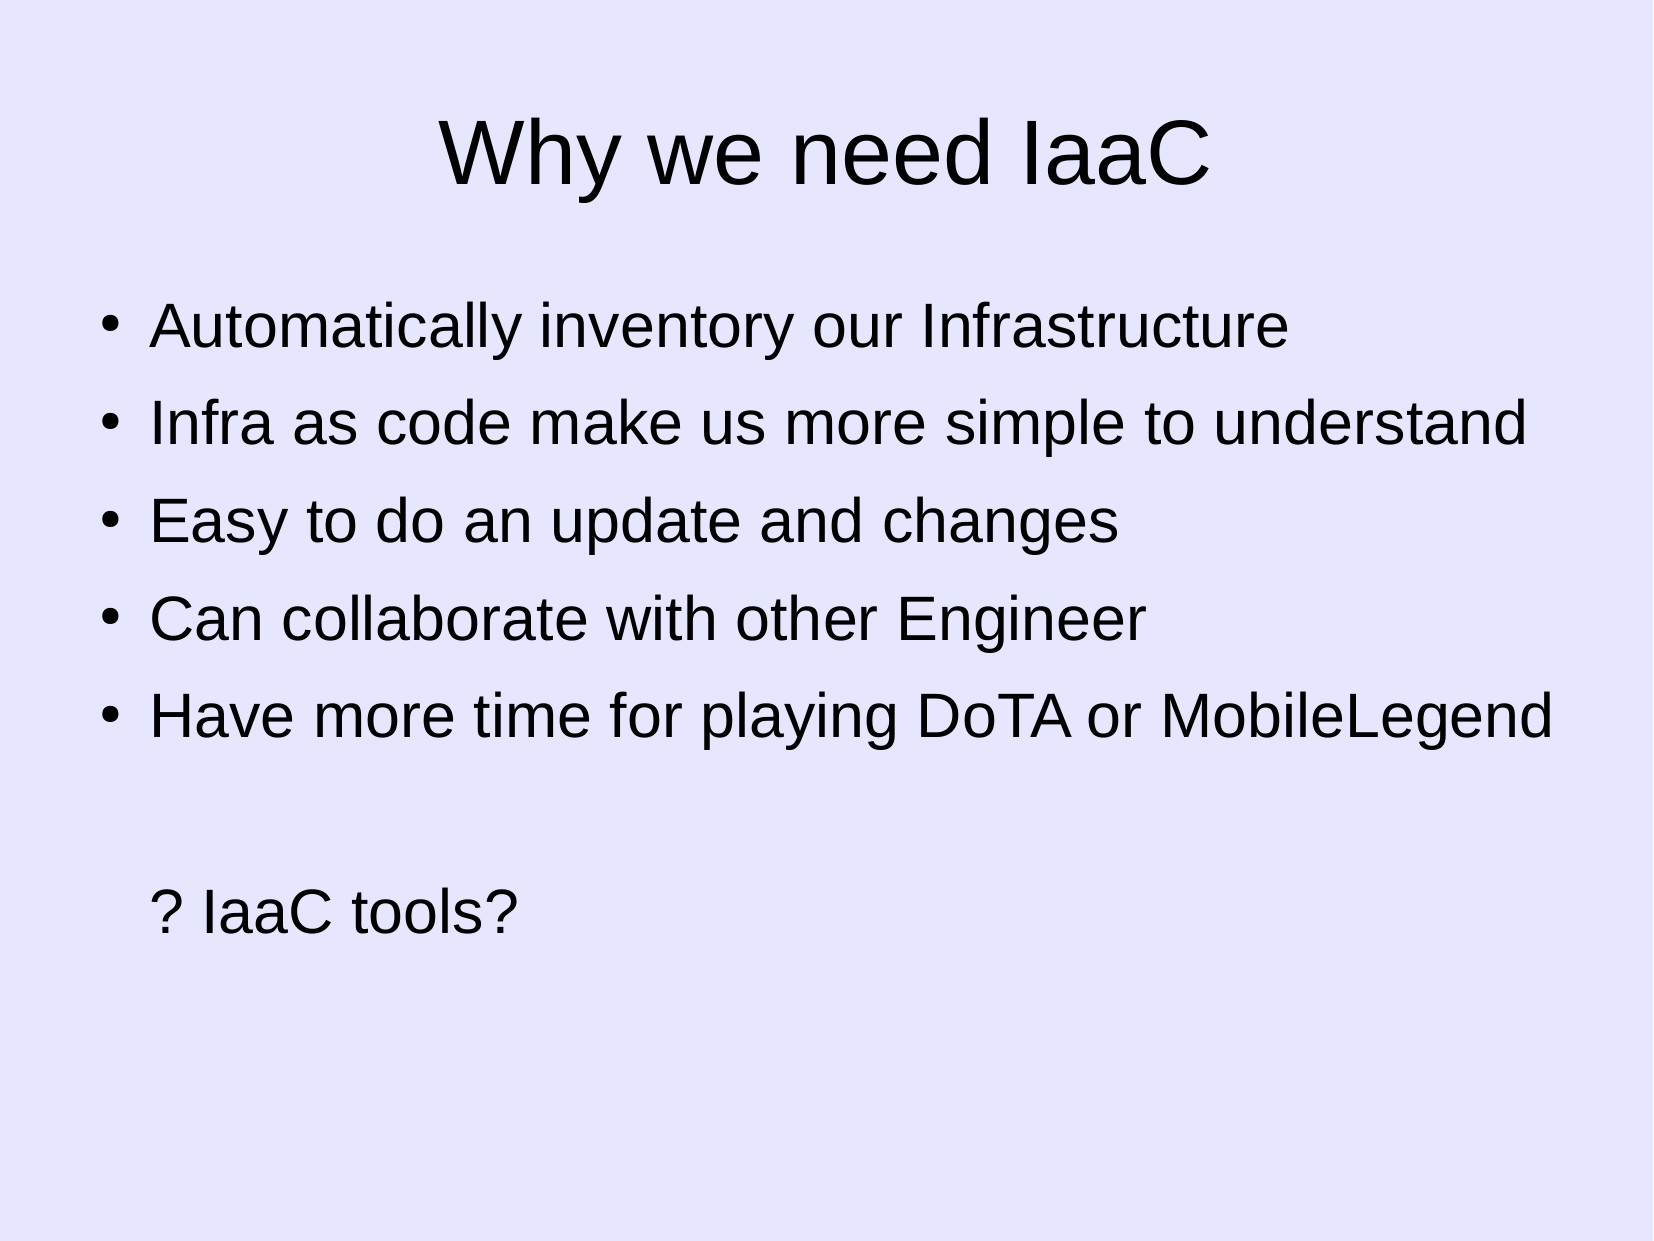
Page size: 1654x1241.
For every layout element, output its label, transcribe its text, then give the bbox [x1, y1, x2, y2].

list Automatically inventory our Infrastructure Infra as code make us more simple to understand Easy to do an update and changes Can collaborate with other Engineer Have more time for playing DoTA or MobileLegend ? IaaC tools? [82, 290, 1571, 1010]
title Why we need IaaC [82, 49, 1571, 257]
